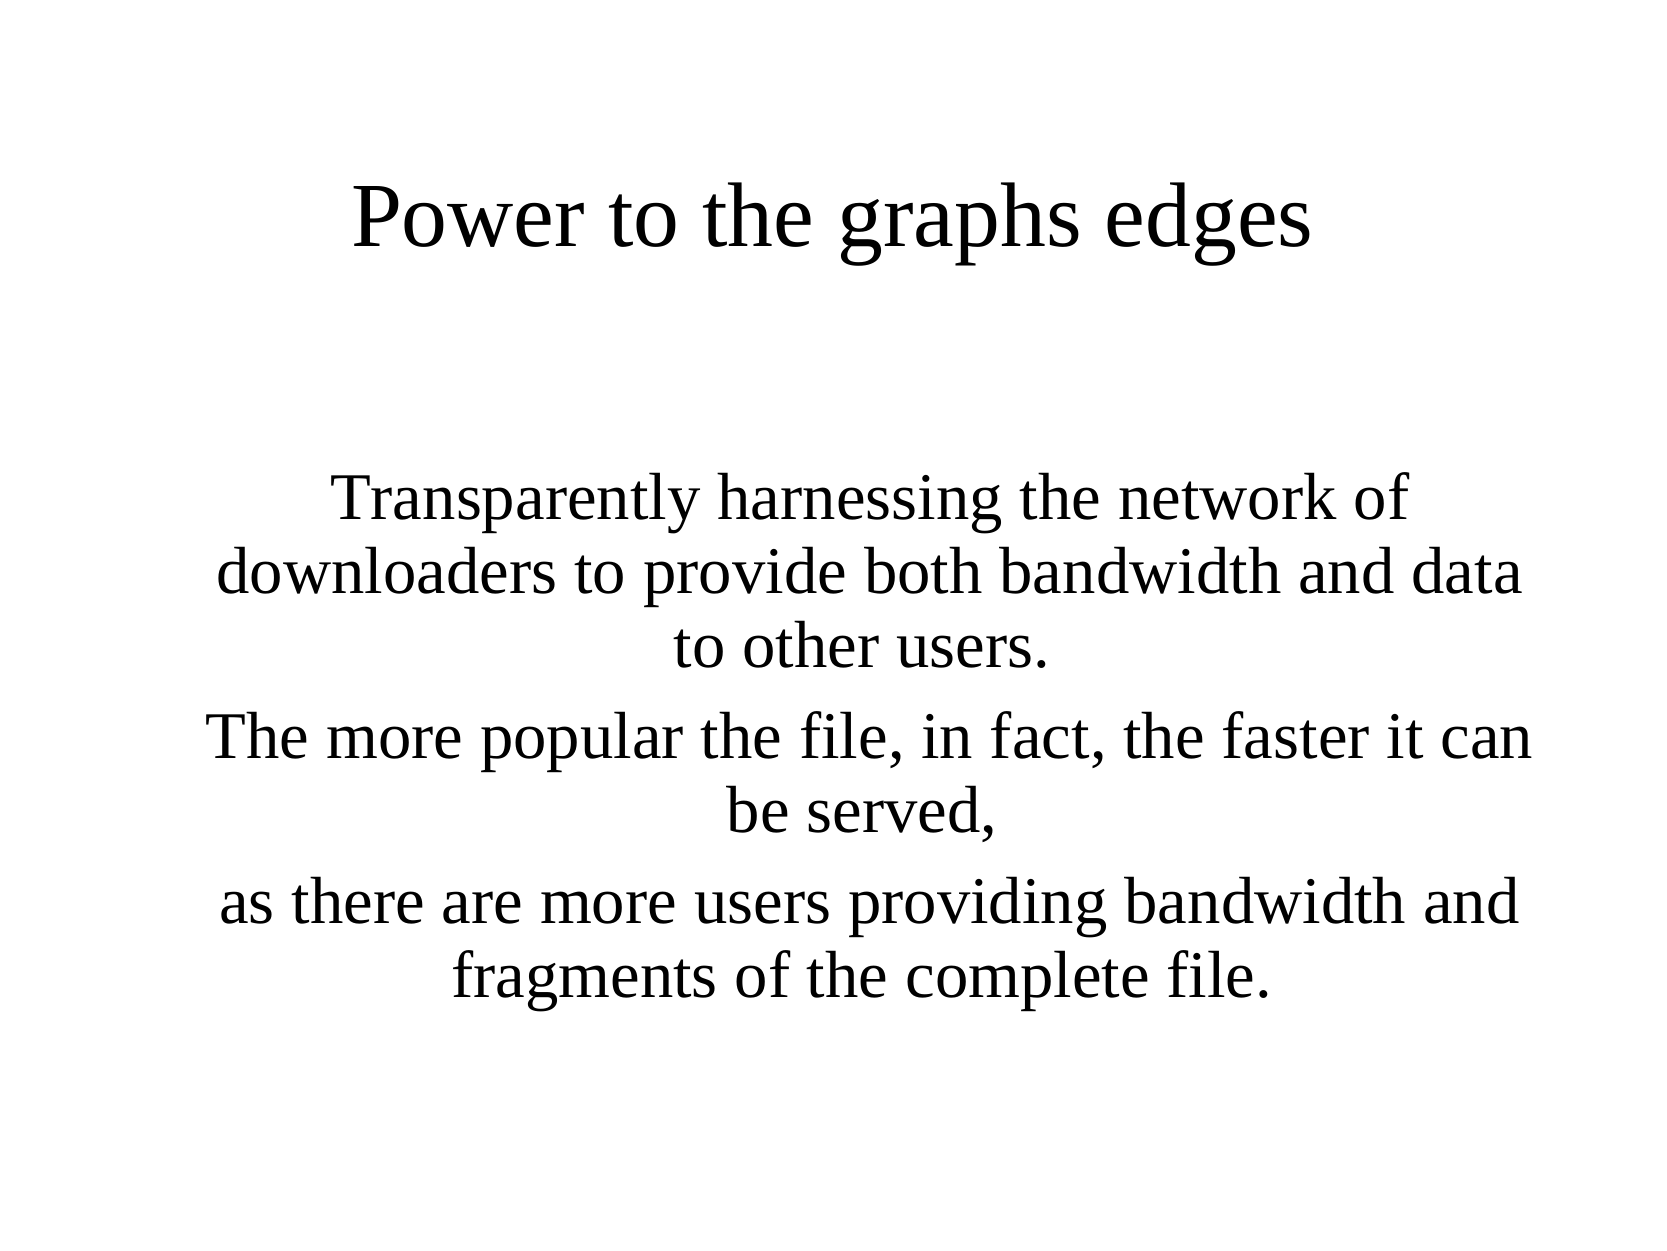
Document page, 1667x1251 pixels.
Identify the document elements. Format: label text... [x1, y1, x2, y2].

subtitle Transparently harnessing the network of downloaders to provide both bandwidth and data to other users. The more popular the file, in fact, the faster it can be served, as there are more users providing bandwidth and fragments of the complete file. [124, 368, 1542, 1104]
title Power to the graphs edges [124, 118, 1542, 313]
